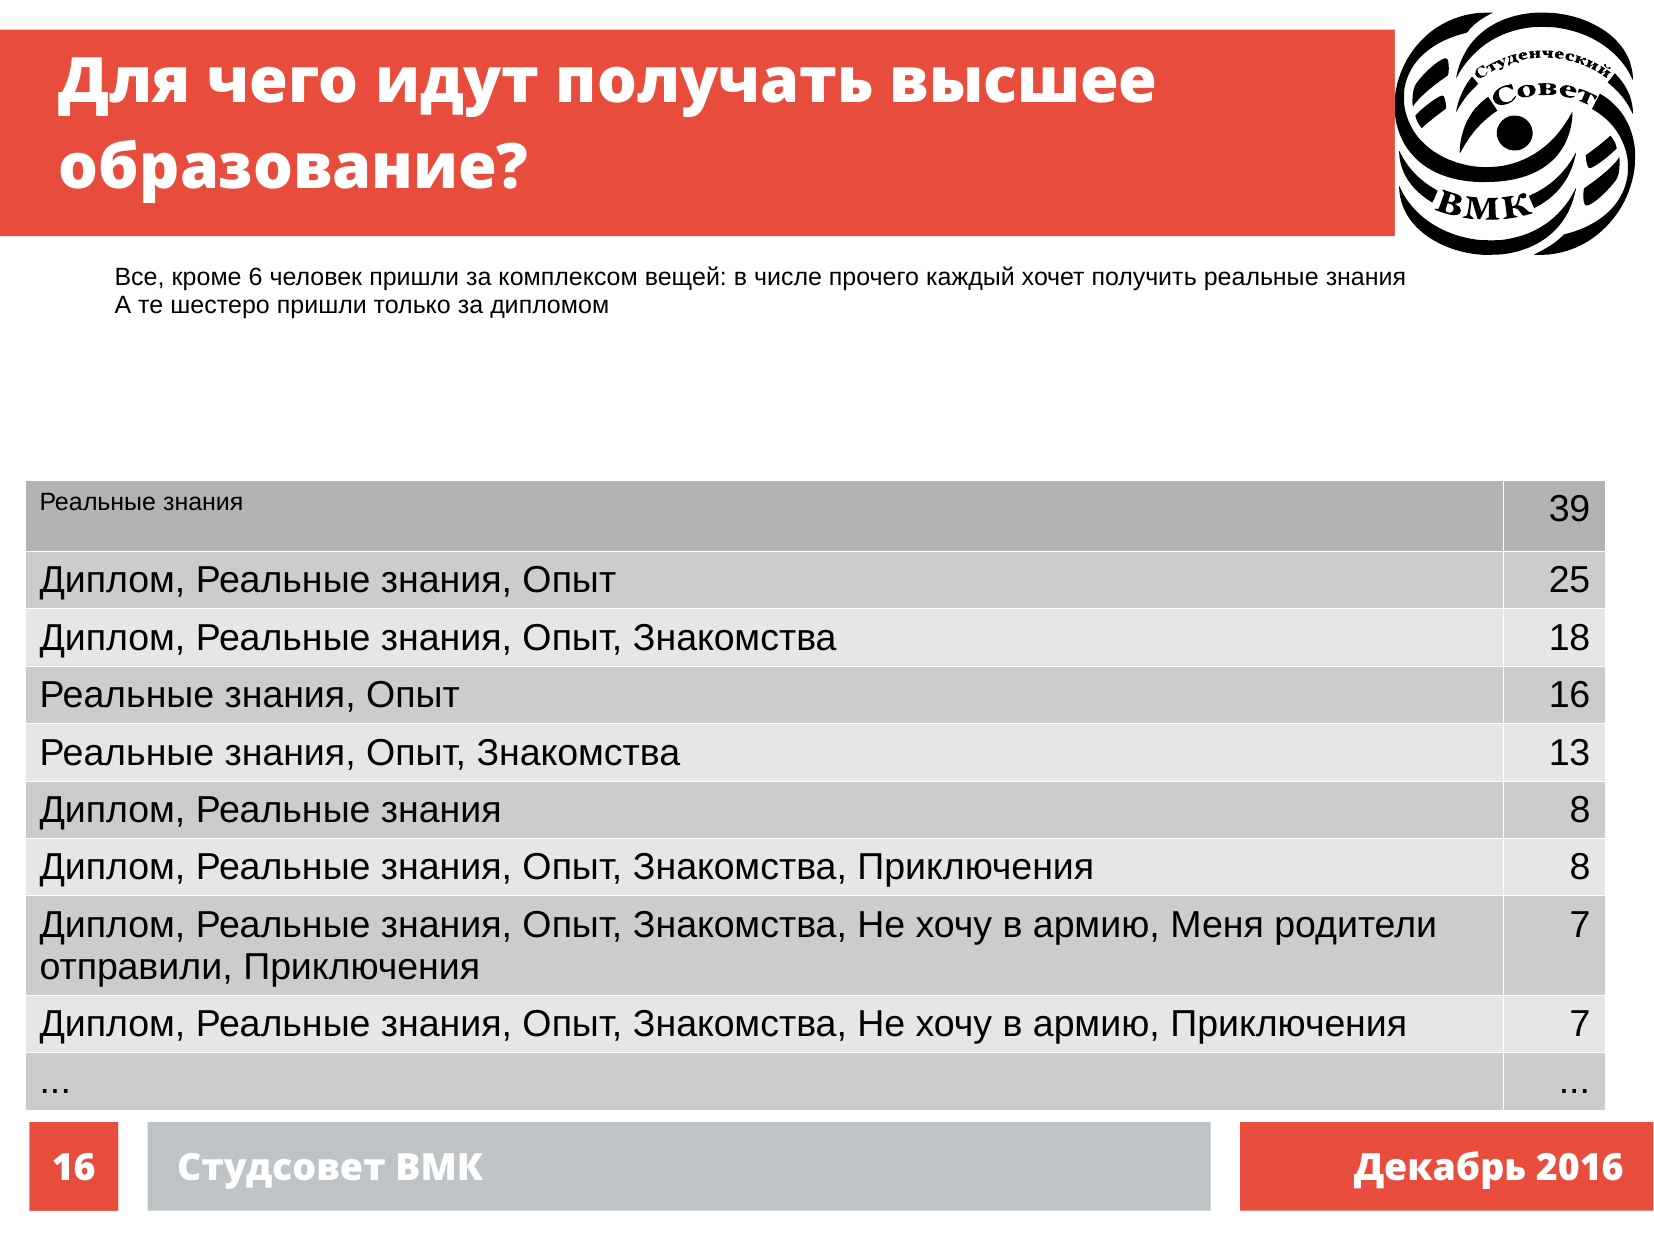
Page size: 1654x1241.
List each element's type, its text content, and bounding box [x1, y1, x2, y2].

table_cell Диплом, Реальные знания, Опыт, Знакомства, Не хочу в армию, Приключения [26, 996, 1503, 1052]
table_cell 16 [1504, 667, 1605, 723]
table_cell Диплом, Реальные знания [26, 782, 1503, 838]
table_cell 7 [1504, 996, 1605, 1052]
title Для чего идут получать высшее образование? [59, 59, 1394, 207]
table_cell Реальные знания, Опыт, Знакомства [26, 724, 1503, 781]
table_cell ... [26, 1053, 1503, 1110]
table_cell Диплом, Реальные знания, Опыт [26, 552, 1503, 608]
table_cell 25 [1504, 552, 1605, 608]
table_cell 7 [1504, 896, 1605, 995]
table_cell Диплом, Реальные знания, Опыт, Знакомства, Приключения [26, 839, 1503, 895]
table_cell Диплом, Реальные знания, Опыт, Знакомства, Не хочу в армию, Меня родители отправили, Приключения [26, 896, 1503, 995]
table_cell 8 [1504, 839, 1605, 895]
table_header Реальные знания [26, 481, 1503, 551]
text_box Все, кроме 6 человек пришли за комплексом вещей: в числе прочего каждый хочет получить реальные знания А те шестеро пришли только за дипломом [24, 255, 1636, 466]
table_cell 18 [1504, 609, 1605, 666]
table_cell 13 [1504, 724, 1605, 781]
table_cell Реальные знания, Опыт [26, 667, 1503, 723]
picture [1394, 12, 1636, 255]
table_header 39 [1504, 481, 1605, 551]
table_cell Диплом, Реальные знания, Опыт, Знакомства [26, 609, 1503, 666]
table_cell 8 [1504, 782, 1605, 838]
table_cell ... [1504, 1053, 1605, 1110]
